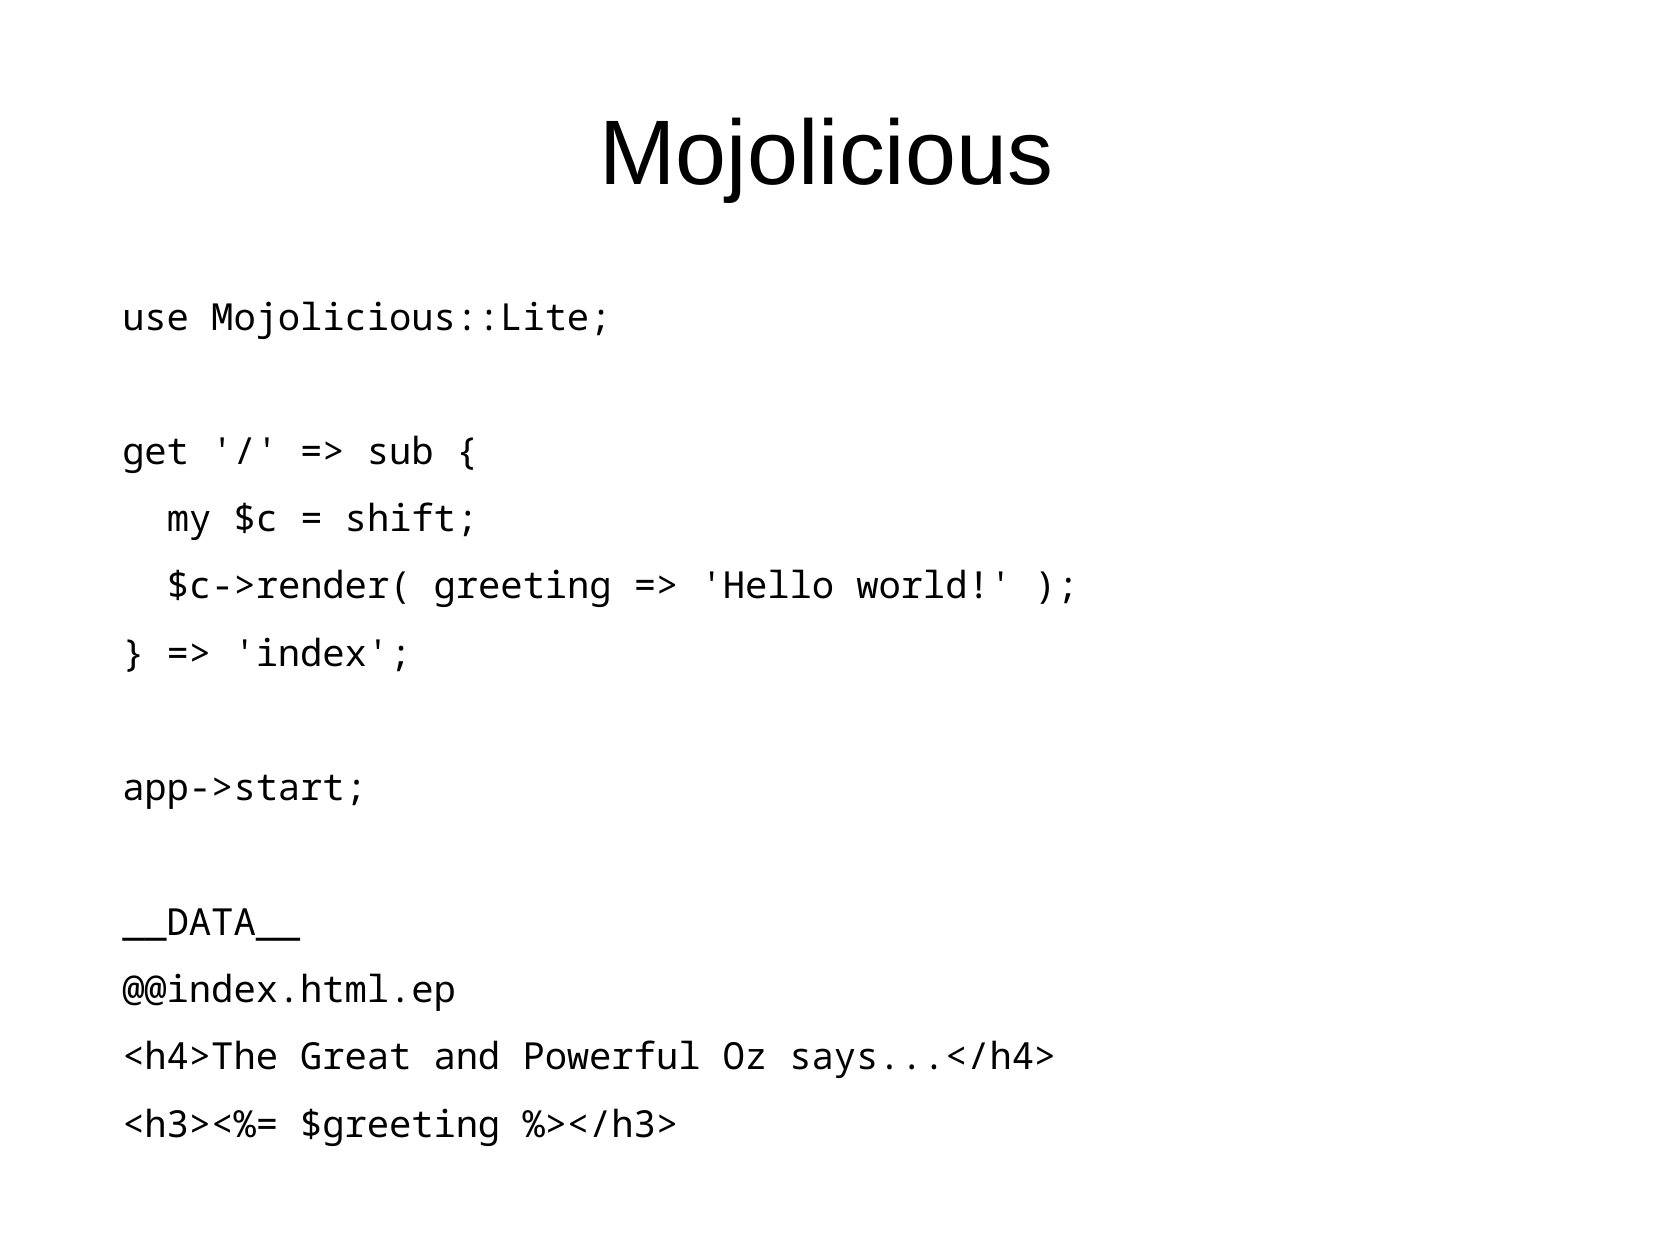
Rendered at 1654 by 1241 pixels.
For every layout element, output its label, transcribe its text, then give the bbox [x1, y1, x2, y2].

title Mojolicious [82, 49, 1571, 257]
list use Mojolicious::Lite; get '/' => sub { my $c = shift; $c->render( greeting => 'Hello world!' ); } => 'index'; app->start; __DATA__ @@index.html.ep <h4>The Great and Powerful Oz says...</h4> <h3><%= $greeting %></h3> [82, 290, 1571, 1156]
